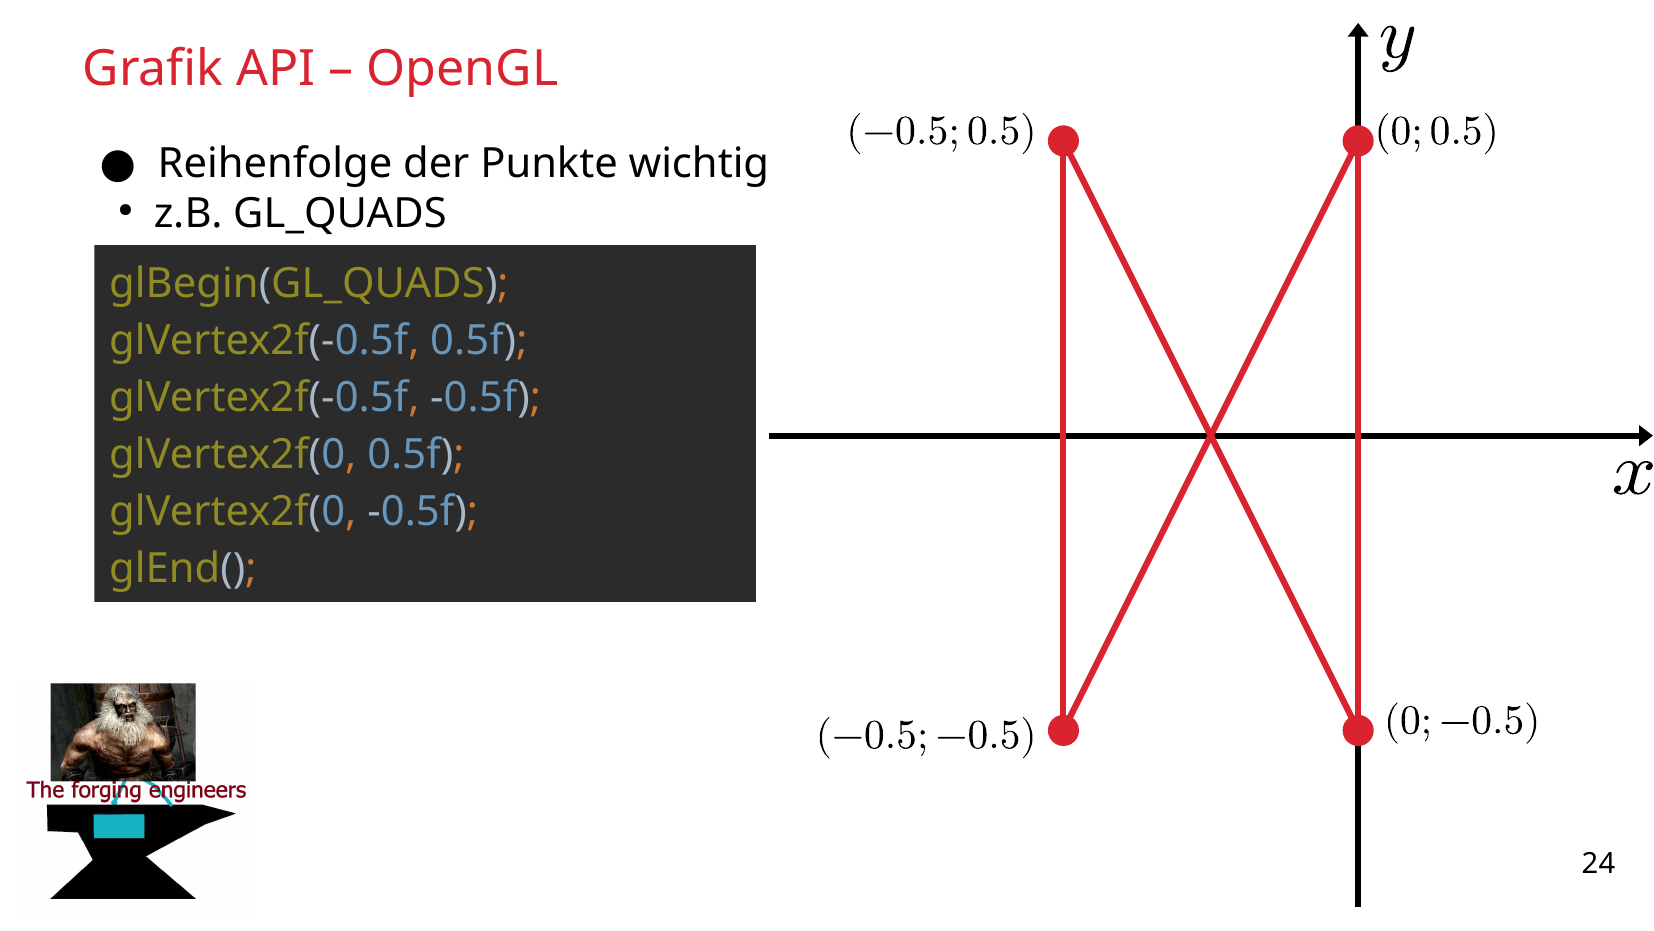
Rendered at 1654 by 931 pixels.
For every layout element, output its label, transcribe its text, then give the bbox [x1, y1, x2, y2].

picture [767, 22, 1654, 909]
picture [17, 679, 254, 916]
text_box glBegin(GL_QUADS); glVertex2f(-0.5f, 0.5f); glVertex2f(-0.5f, -0.5f); glVertex2f(0, 0.5f); glVertex2f(0, -0.5f); glEnd(); [94, 245, 756, 544]
text_box Reihenfolge der Punkte wichtig z.B. GL_QUADS [82, 135, 767, 284]
title Grafik API – OpenGL [82, 37, 767, 95]
